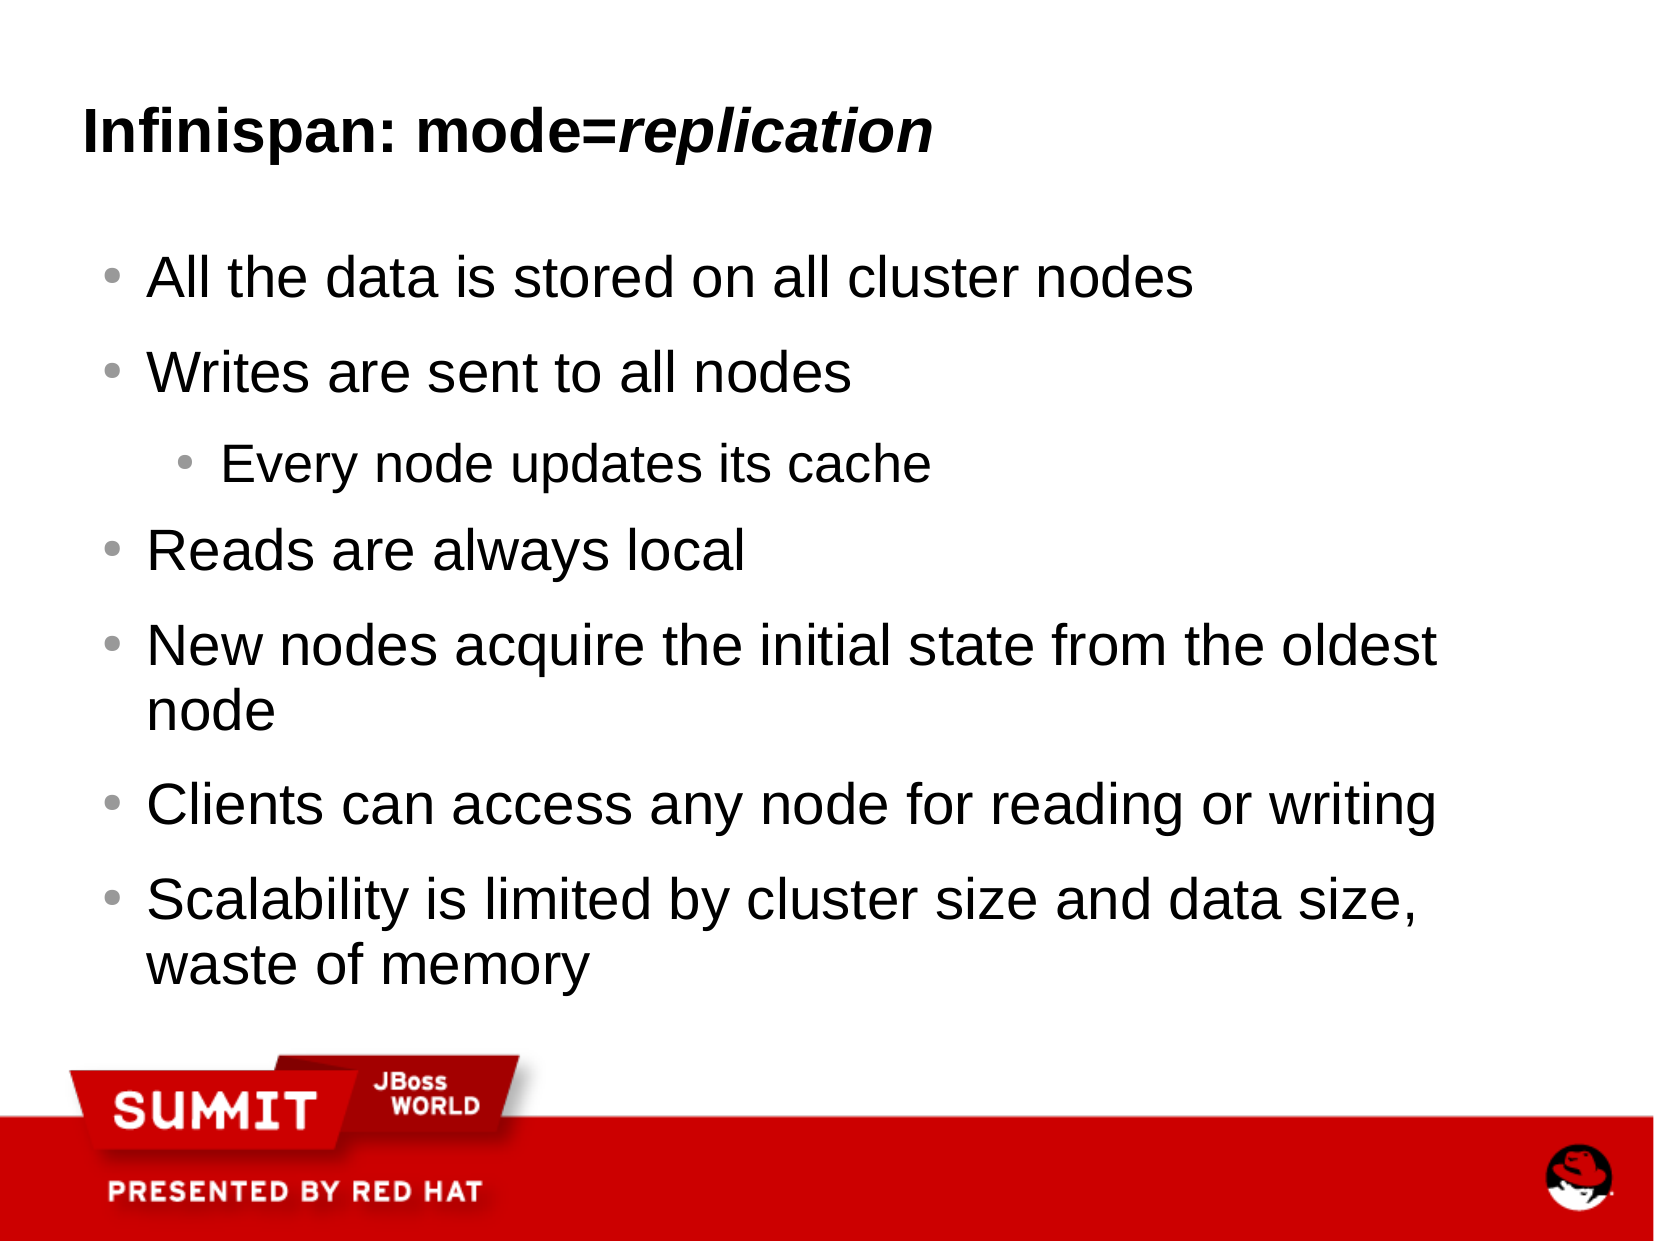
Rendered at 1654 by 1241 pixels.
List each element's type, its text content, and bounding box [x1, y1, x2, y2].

list All the data is stored on all cluster nodes Writes are sent to all nodes Every node updates its cache Reads are always local New nodes acquire the initial state from the oldest node Clients can access any node for reading or writing Scalability is limited by cluster size and data size, waste of memory [86, 244, 1576, 1039]
title Infinispan: mode=replication [82, 37, 1571, 226]
picture [0, 1043, 1654, 1241]
